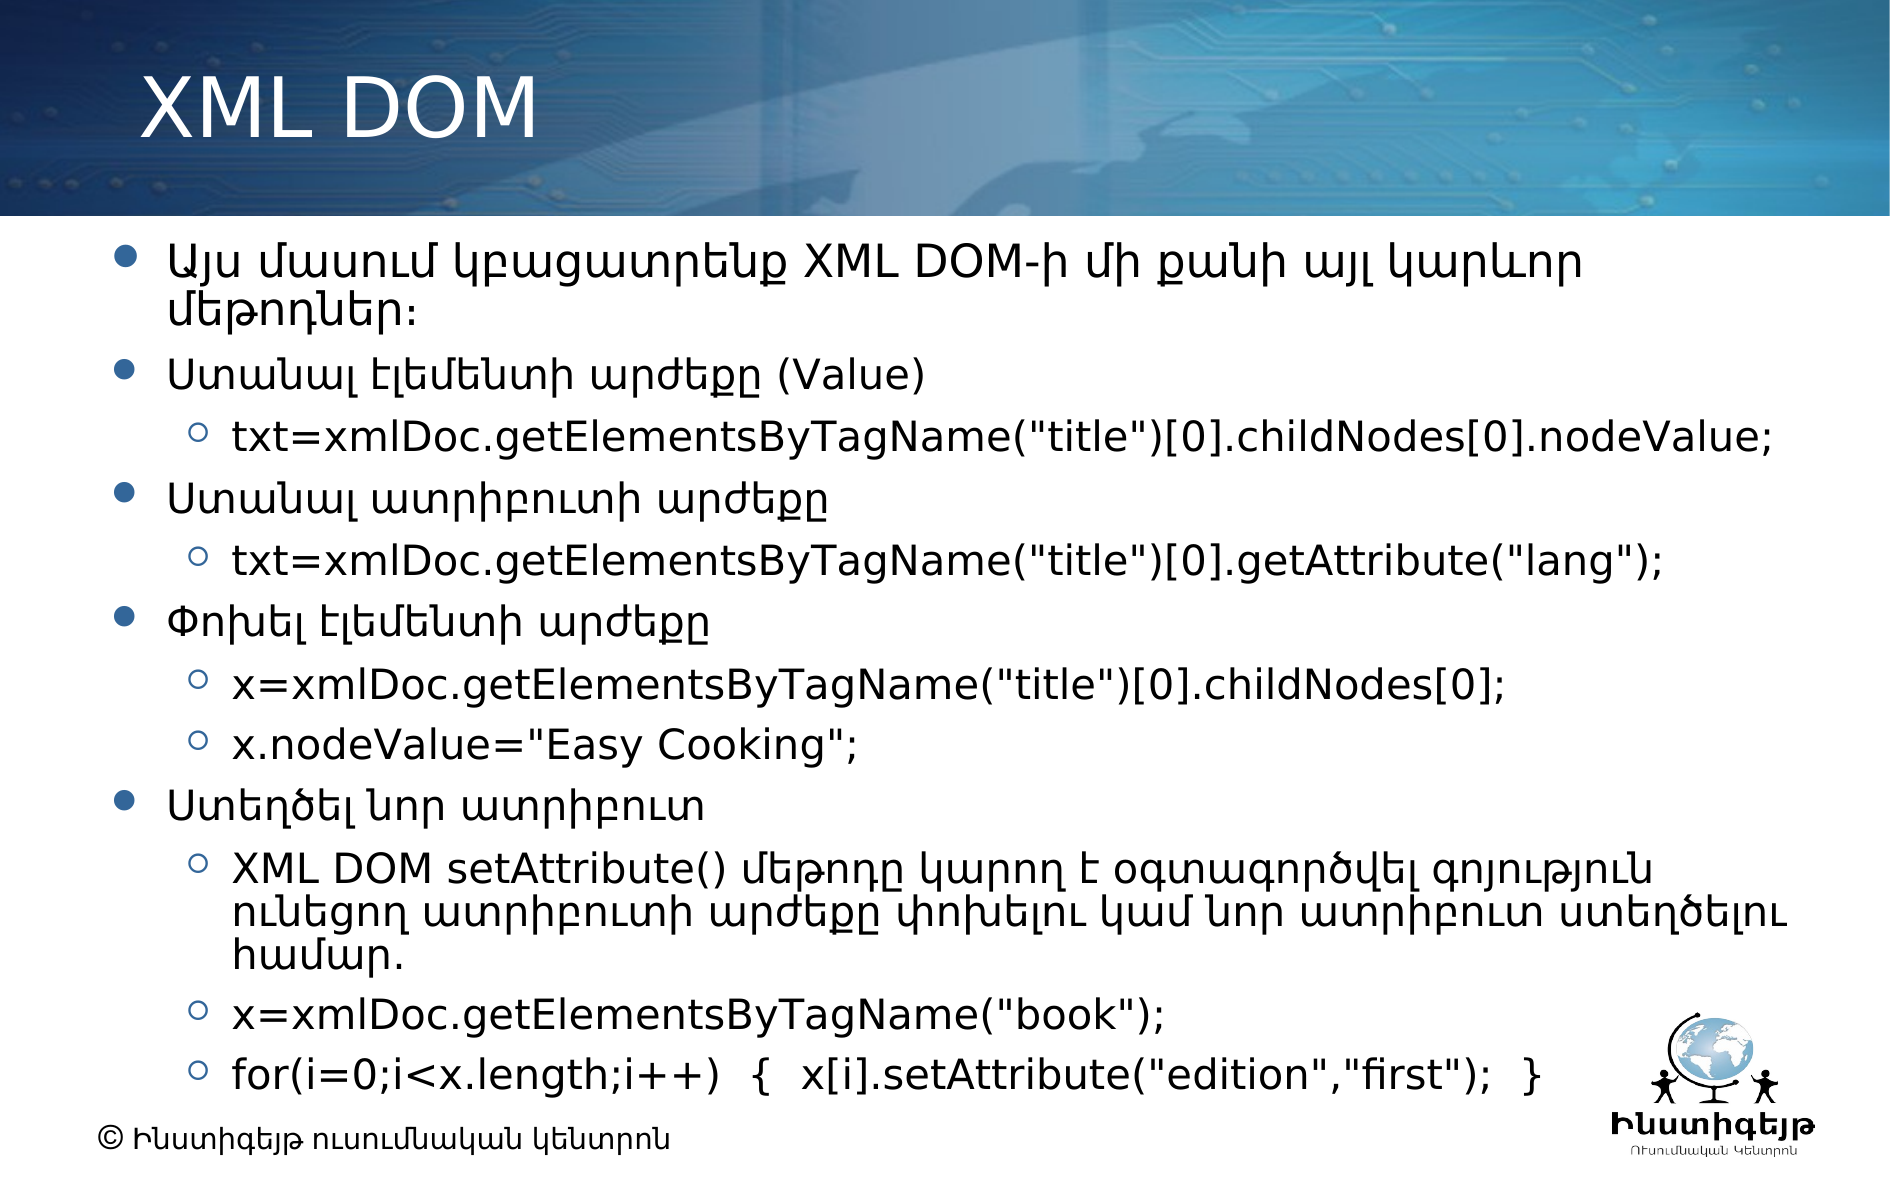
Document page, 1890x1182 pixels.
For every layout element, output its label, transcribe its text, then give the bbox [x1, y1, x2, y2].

picture [0, 0, 1890, 216]
picture [1612, 1063, 1815, 1157]
list Այս մասում կբացատրենք XML DOM-ի մի քանի այլ կարևոր մեթոդներ։ Ստանալ էլեմենտի արժեքը (Value) txt=xmlDoc.getElementsByTagName("title")[0].childNodes[0].nodeValue; Ստանալ ատրիբուտի արժեքը txt=xmlDoc.getElementsByTagName("title")[0].getAttribute("lang"); Փոխել էլեմենտի արժեքը x=xmlDoc.getElementsByTagName("title")[0].childNodes[0]; x.nodeValue="Easy Cooking"; Ստեղծել նոր ատրիբուտ XML DOM setAttribute() մեթոդը կարող է օգտագործվել գոյություն ունեցող ատրիբուտի արժեքը փոխելու կամ նոր ատրիբուտ ստեղծելու համար․ x=xmlDoc.getElementsByTagName("book"); for(i=0;i<x.length;i++) { x[i].setAttribute("edition","first"); } [111, 239, 1837, 273]
